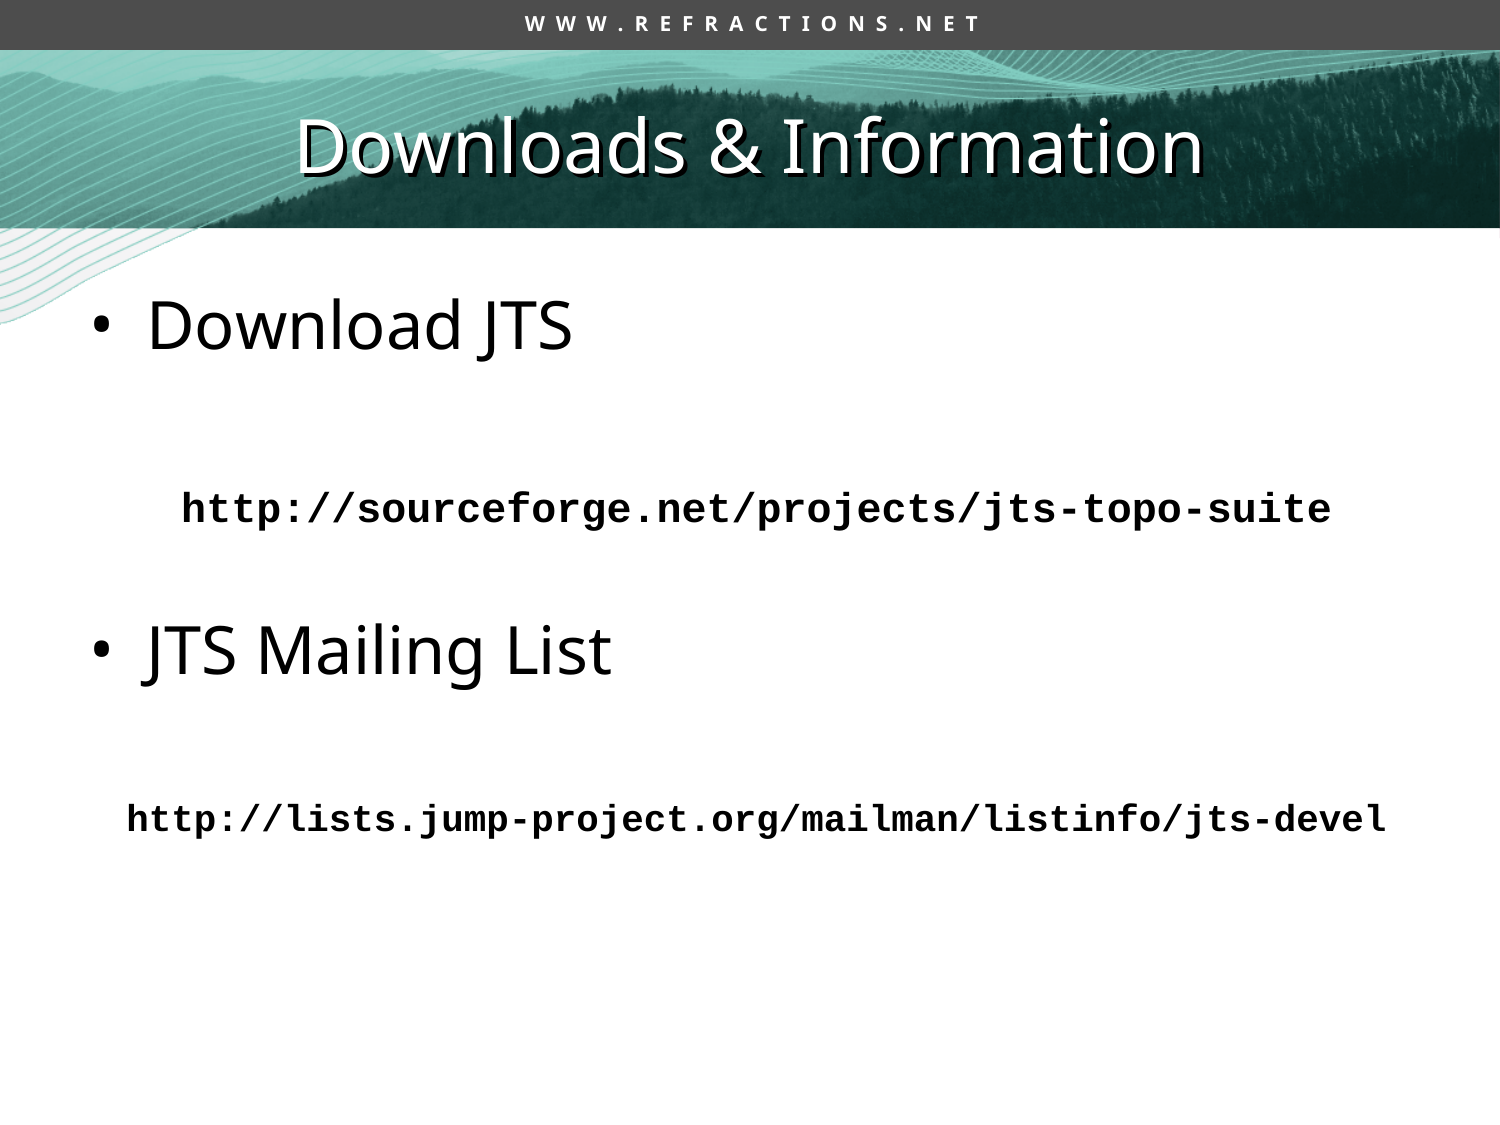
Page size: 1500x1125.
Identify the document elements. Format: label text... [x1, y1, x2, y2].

picture [0, 50, 1500, 325]
list Download JTS http://sourceforge.net/projects/jts-topo-suite JTS Mailing List http://lists.jump-project.org/mailman/listinfo/jts-devel [75, 274, 1438, 1125]
title Downloads & Information [112, 62, 1388, 226]
